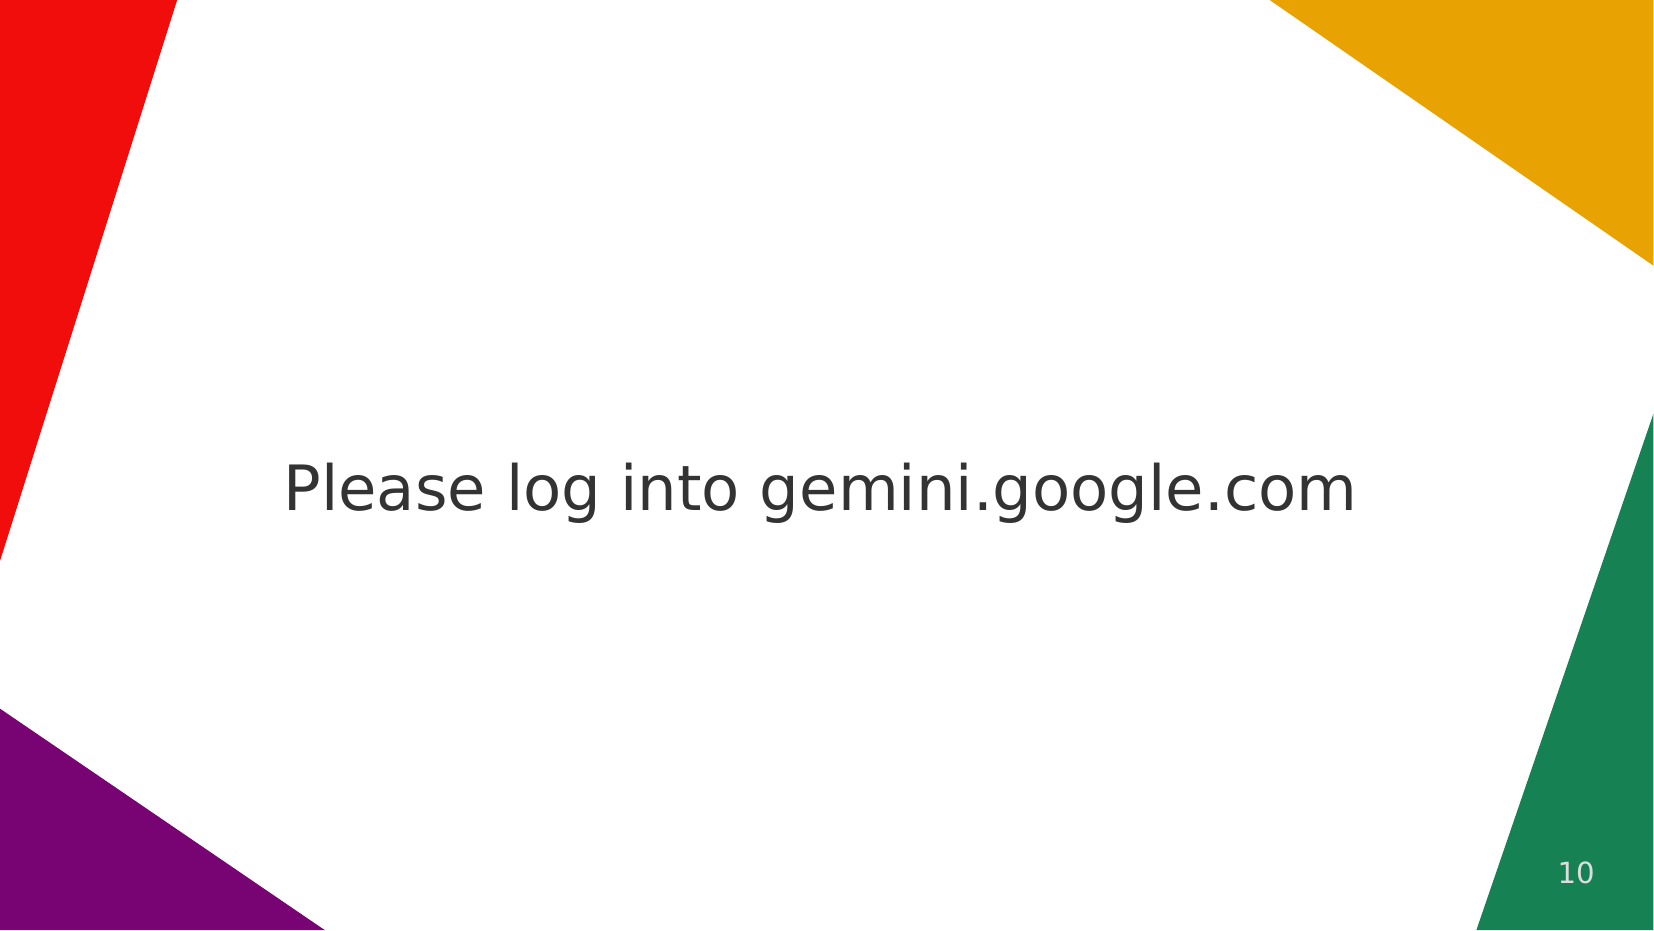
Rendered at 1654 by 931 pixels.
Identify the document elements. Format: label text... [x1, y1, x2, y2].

title Please log into gemini.google.com [112, 414, 1530, 563]
